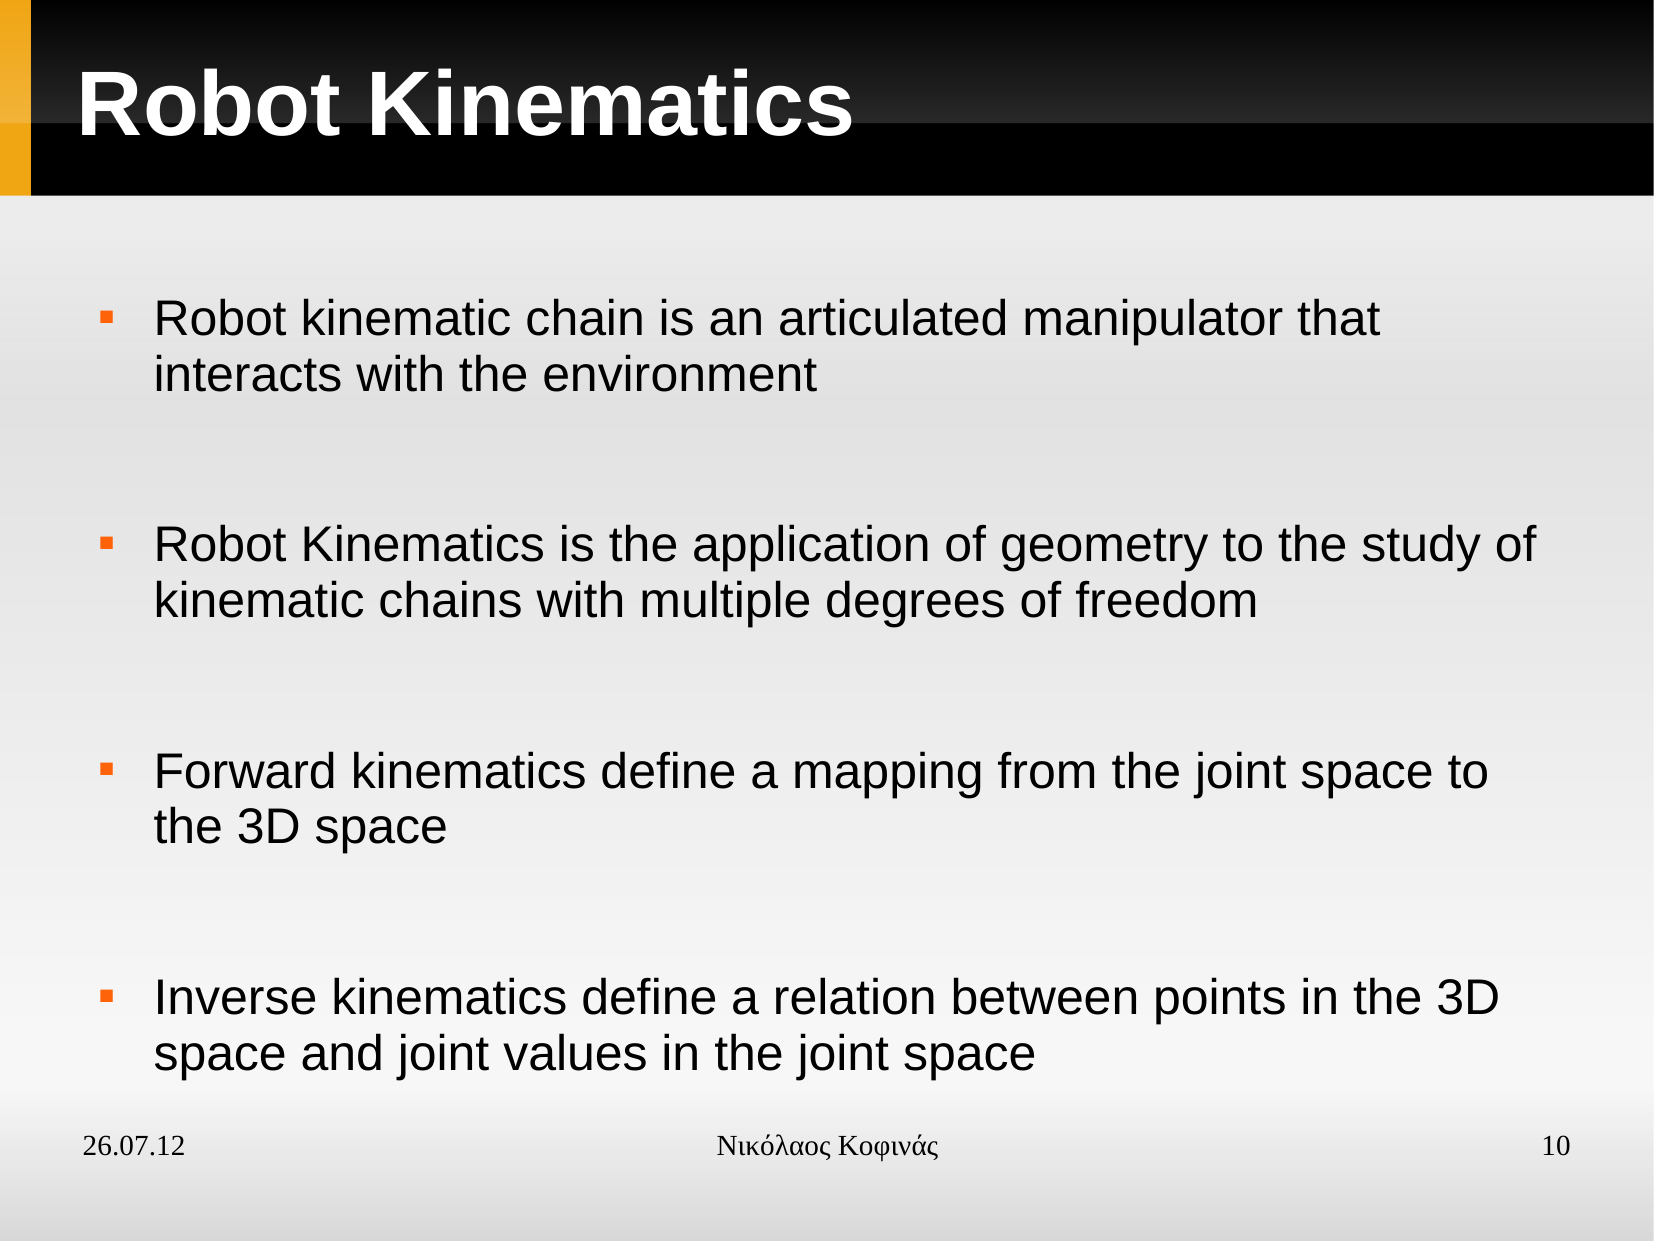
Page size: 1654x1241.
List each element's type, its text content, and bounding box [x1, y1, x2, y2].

list Robot kinematic chain is an articulated manipulator that interacts with the environment Robot Kinematics is the application of geometry to the study of kinematic chains with multiple degrees of freedom Forward kinematics define a mapping from the joint space to the 3D space Inverse kinematics define a relation between points in the 3D space and joint values in the joint space [82, 290, 1571, 1109]
picture [0, 0, 1654, 1241]
title Robot Kinematics [76, 0, 1565, 208]
